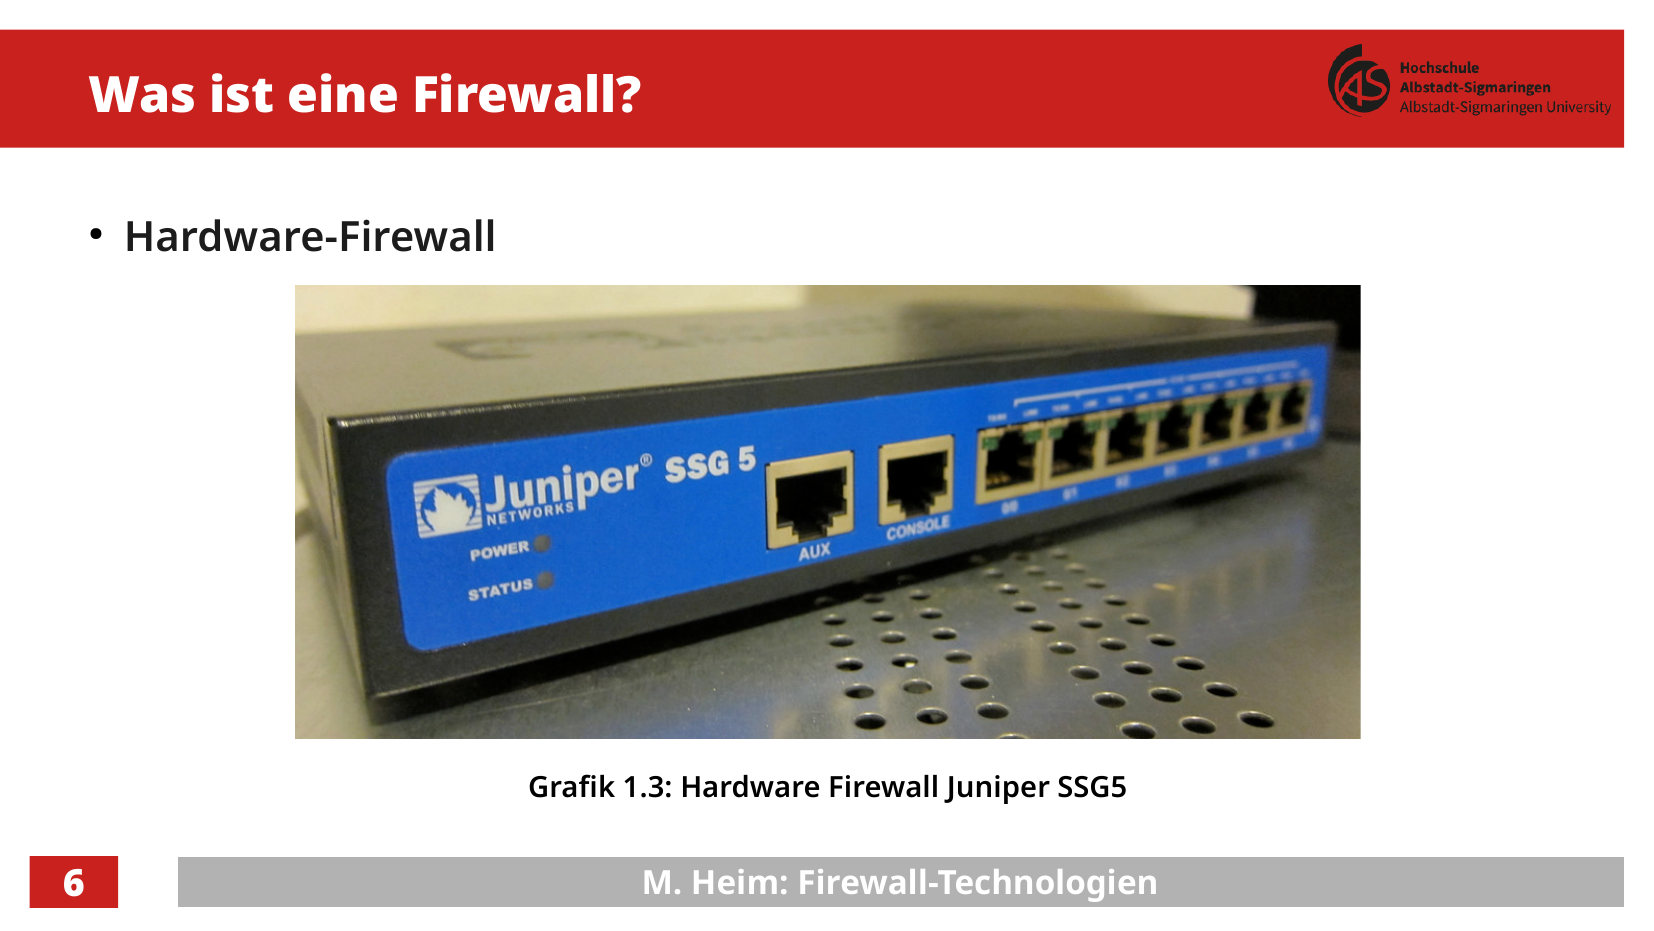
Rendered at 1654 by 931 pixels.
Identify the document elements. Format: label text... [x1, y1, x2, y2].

text_box Grafik 1.3: Hardware Firewall Juniper SSG5 [295, 285, 1361, 739]
title Was ist eine Firewall? [88, 53, 1359, 128]
list Hardware-Firewall [88, 206, 1565, 798]
picture [1328, 0, 1611, 162]
